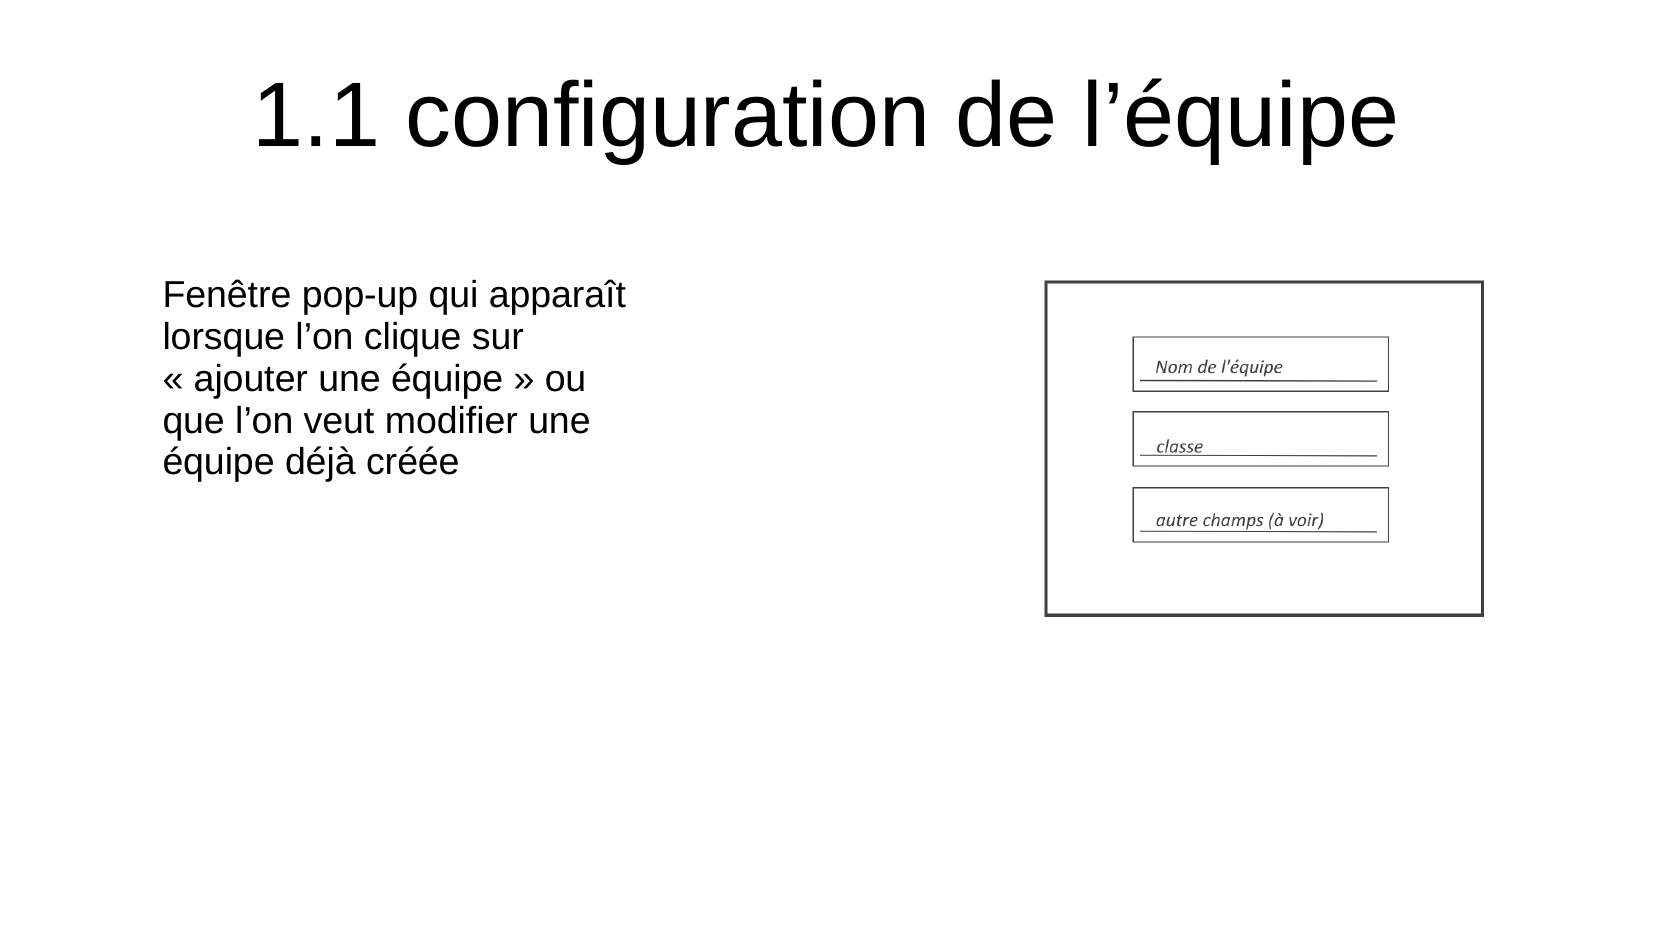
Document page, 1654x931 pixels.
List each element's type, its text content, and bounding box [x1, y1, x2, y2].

picture [987, 265, 1595, 721]
title 1.1 configuration de l’équipe [82, 37, 1571, 193]
text_box Fenêtre pop-up qui apparaît lorsque l’on clique sur « ajouter une équipe » ou que l’on veut modifier une équipe déjà créée [147, 265, 650, 491]
